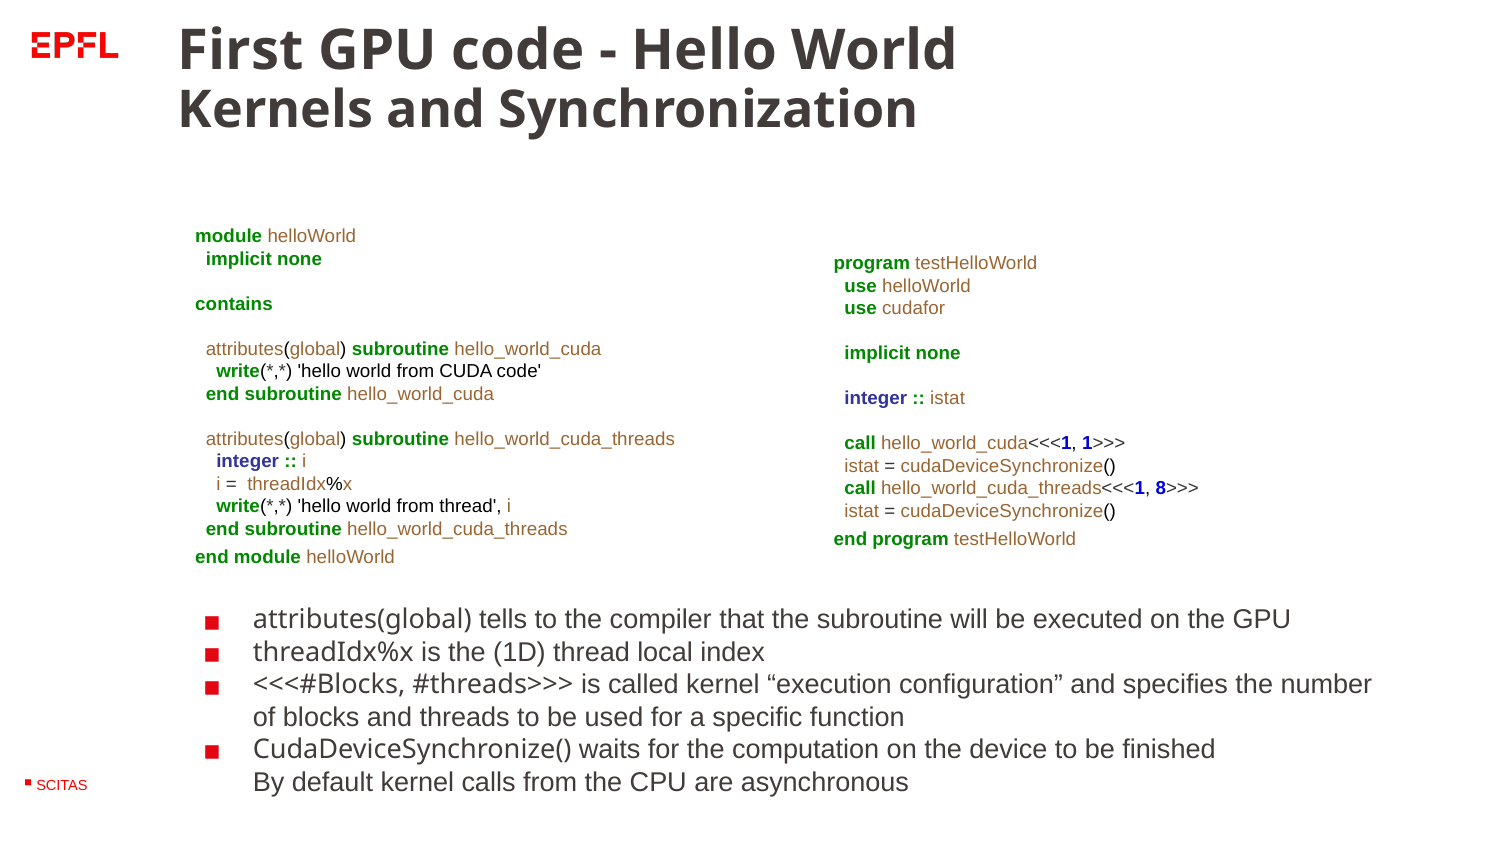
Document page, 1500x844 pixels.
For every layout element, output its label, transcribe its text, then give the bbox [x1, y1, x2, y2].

text_box program testHelloWorld use helloWorld use cudafor implicit none integer :: istat call hello_world_cuda<<<1, 1>>> istat = cudaDeviceSynchronize() call hello_world_cuda_threads<<<1, 8>>> istat = cudaDeviceSynchronize() end program testHelloWorld [818, 235, 1311, 564]
picture [21, 21, 129, 69]
title First GPU code - Hello World Kernels and Synchronization [148, 21, 1416, 198]
list attributes(global) tells to the compiler that the subroutine will be executed on the GPU threadIdx%x is the (1D) thread local index <<<#Blocks, #threads>>> is called kernel “execution configuration” and specifies the number of blocks and threads to be used for a specific function CudaDeviceSynchronize() waits for the computation on the device to be finished By default kernel calls from the CPU are asynchronous [148, 594, 1416, 798]
text_box module helloWorld implicit none contains attributes(global) subroutine hello_world_cuda write(*,*) 'hello world from CUDA code' end subroutine hello_world_cuda attributes(global) subroutine hello_world_cuda_threads integer :: i i = threadIdx%x write(*,*) 'hello world from thread', i end subroutine hello_world_cuda_threads end module helloWorld [180, 209, 811, 583]
